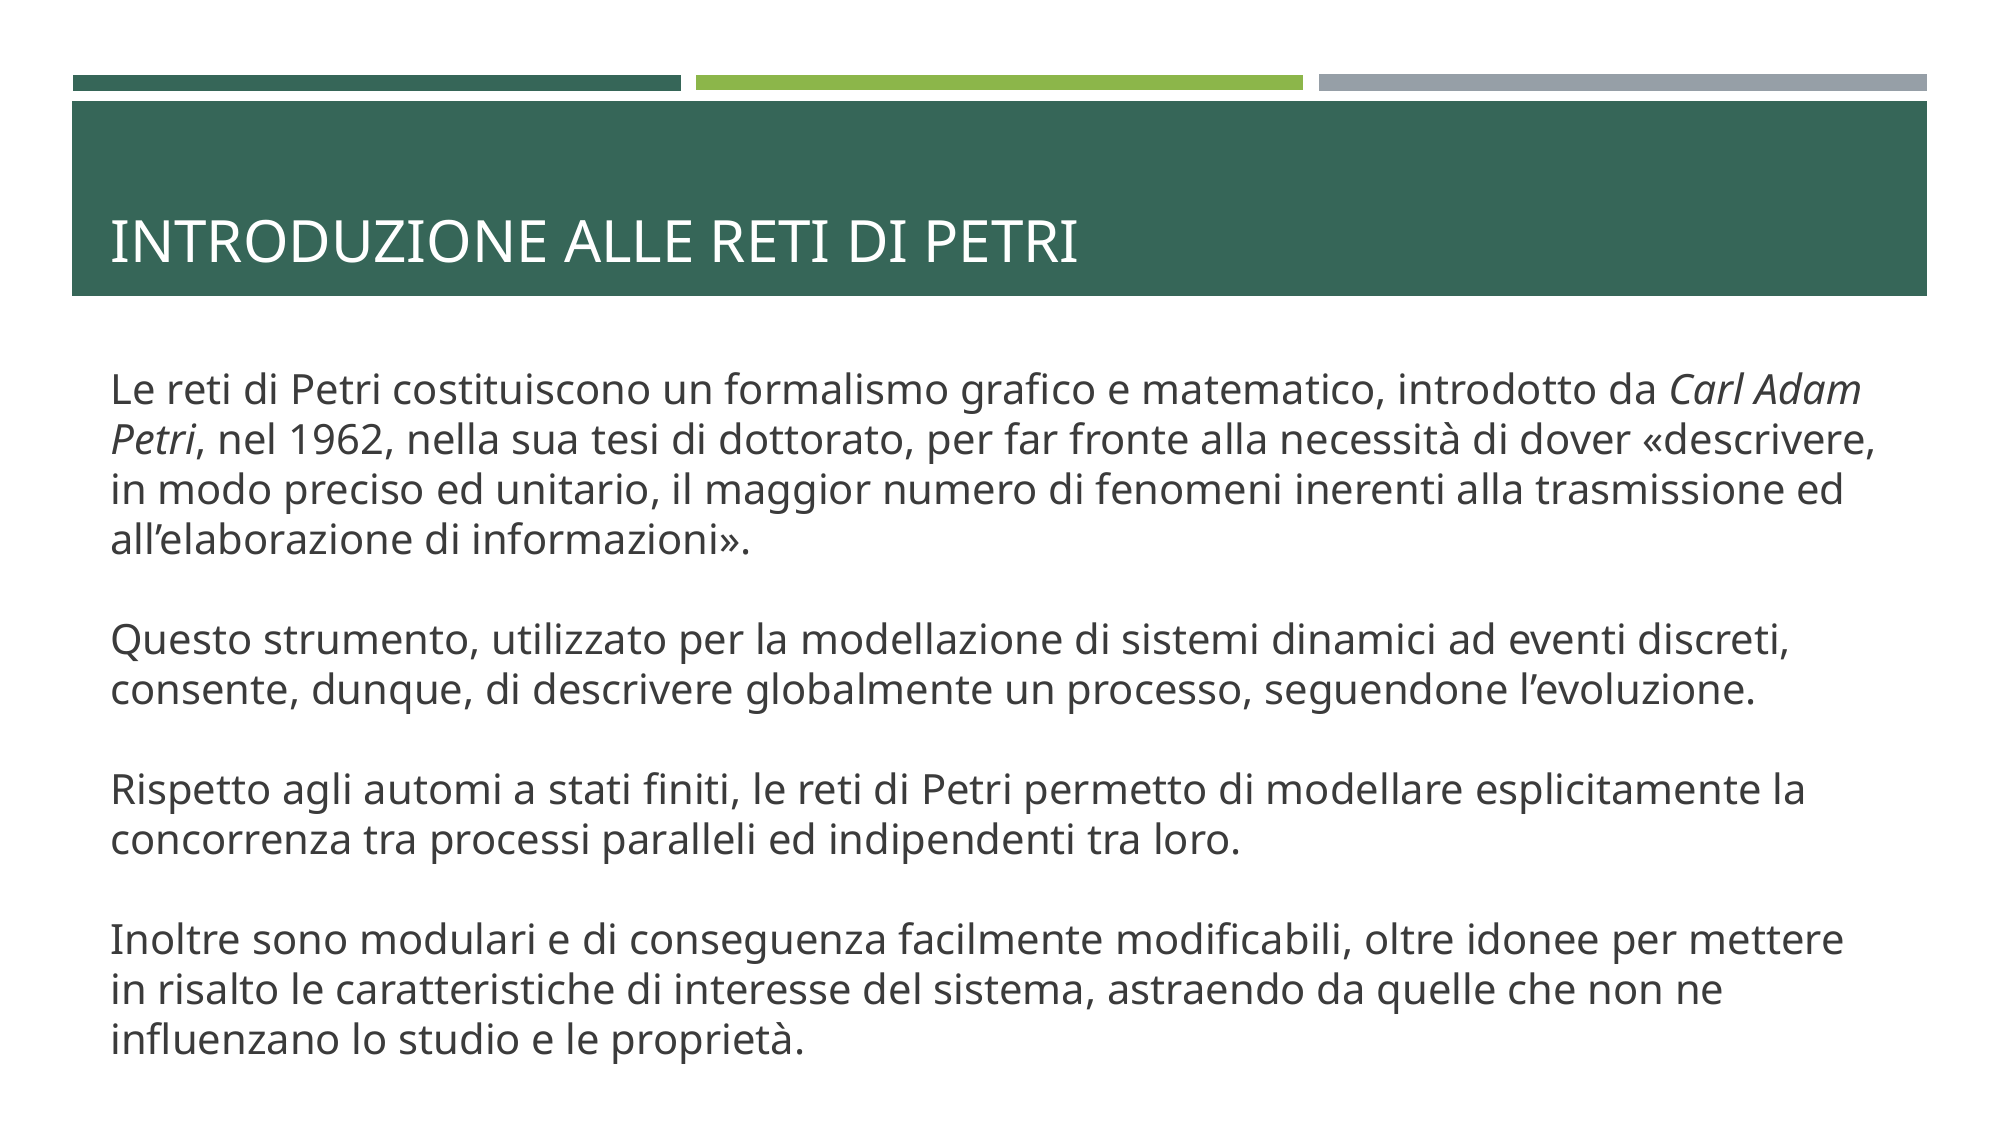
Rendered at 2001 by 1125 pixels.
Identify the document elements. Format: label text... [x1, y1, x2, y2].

title Introduzione alle reti di petri [95, 115, 1905, 282]
text_box Le reti di Petri costituiscono un formalismo grafico e matematico, introdotto da Carl Adam Petri, nel 1962, nella sua tesi di dottorato, per far fronte alla necessità di dover «descrivere, in modo preciso ed unitario, il maggior numero di fenomeni inerenti alla trasmissione ed all’elaborazione di informazioni». Questo strumento, utilizzato per la modellazione di sistemi dinamici ad eventi discreti, consente, dunque, di descrivere globalmente un processo, seguendone l’evoluzione. Rispetto agli automi a stati finiti, le reti di Petri permetto di modellare esplicitamente la concorrenza tra processi paralleli ed indipendenti tra loro. Inoltre sono modulari e di conseguenza facilmente modificabili, oltre idonee per mettere in risalto le caratteristiche di interesse del sistema, astraendo da quelle che non ne influenzano lo studio e le proprietà. [95, 355, 1905, 1078]
